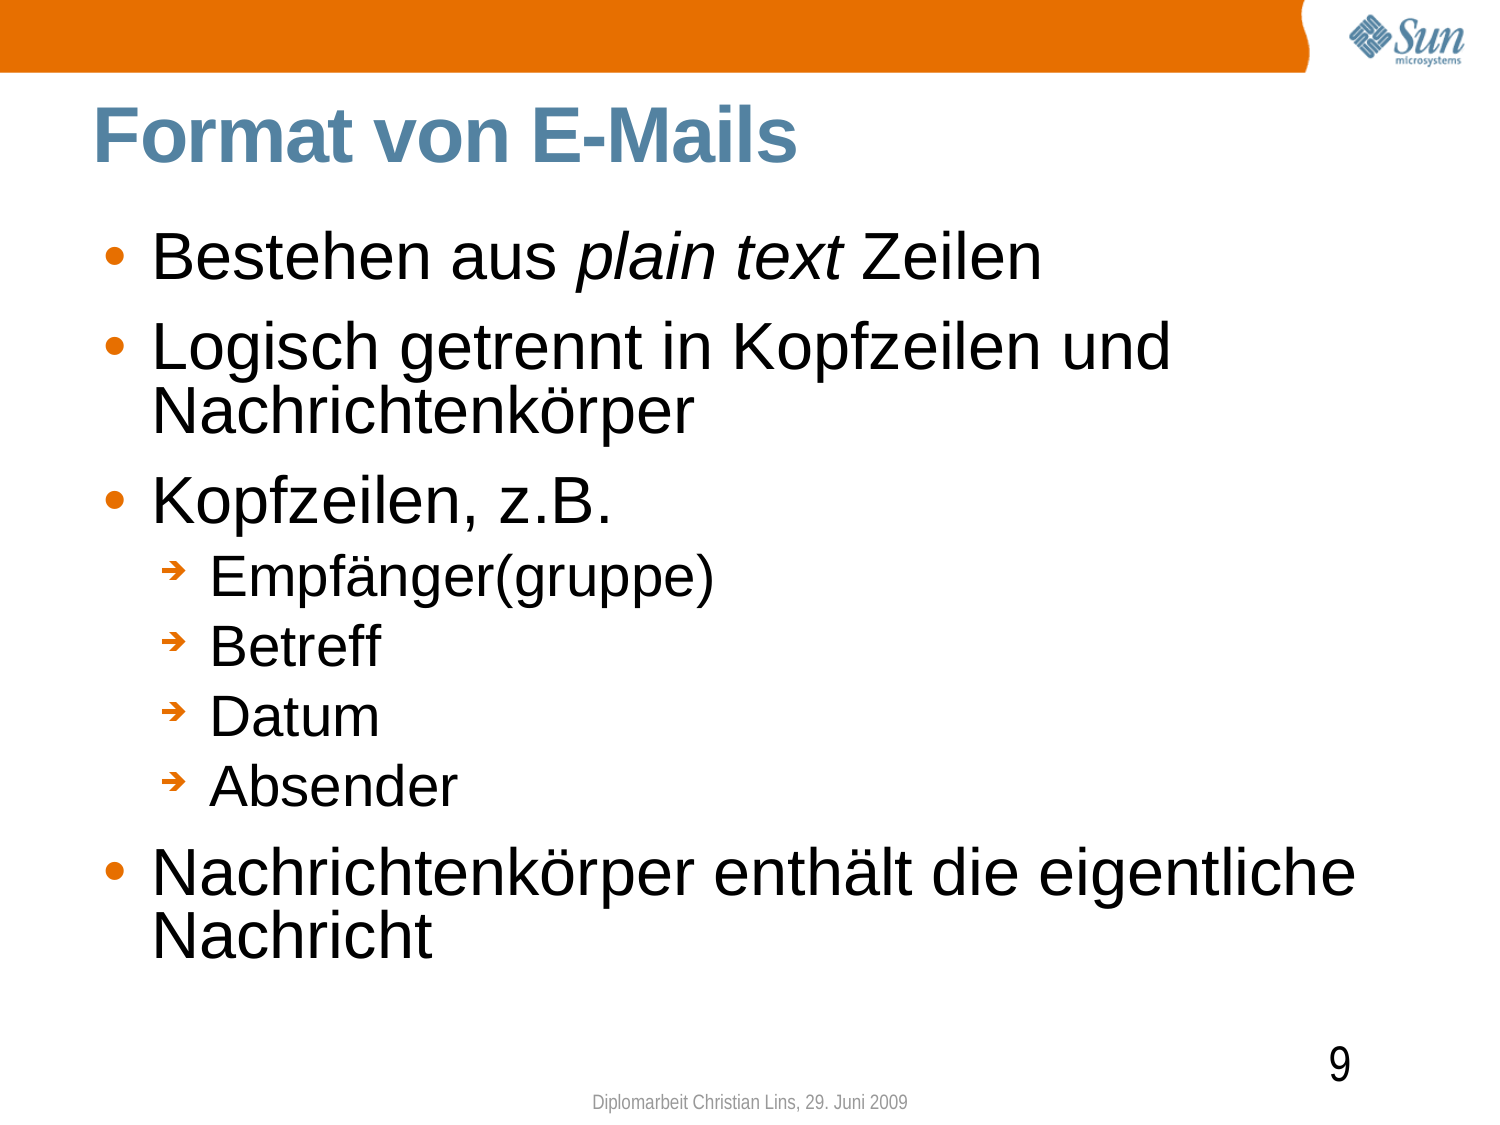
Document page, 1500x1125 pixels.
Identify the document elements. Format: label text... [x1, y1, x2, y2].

title Format von E-Mails [92, 99, 1455, 237]
picture [0, 0, 1500, 75]
list Bestehen aus plain text Zeilen Logisch getrennt in Kopfzeilen und Nachrichtenkörper Kopfzeilen, z.B. Empfänger(gruppe) Betreff Datum Absender Nachrichtenkörper enthält die eigentliche Nachricht [83, 228, 1426, 983]
